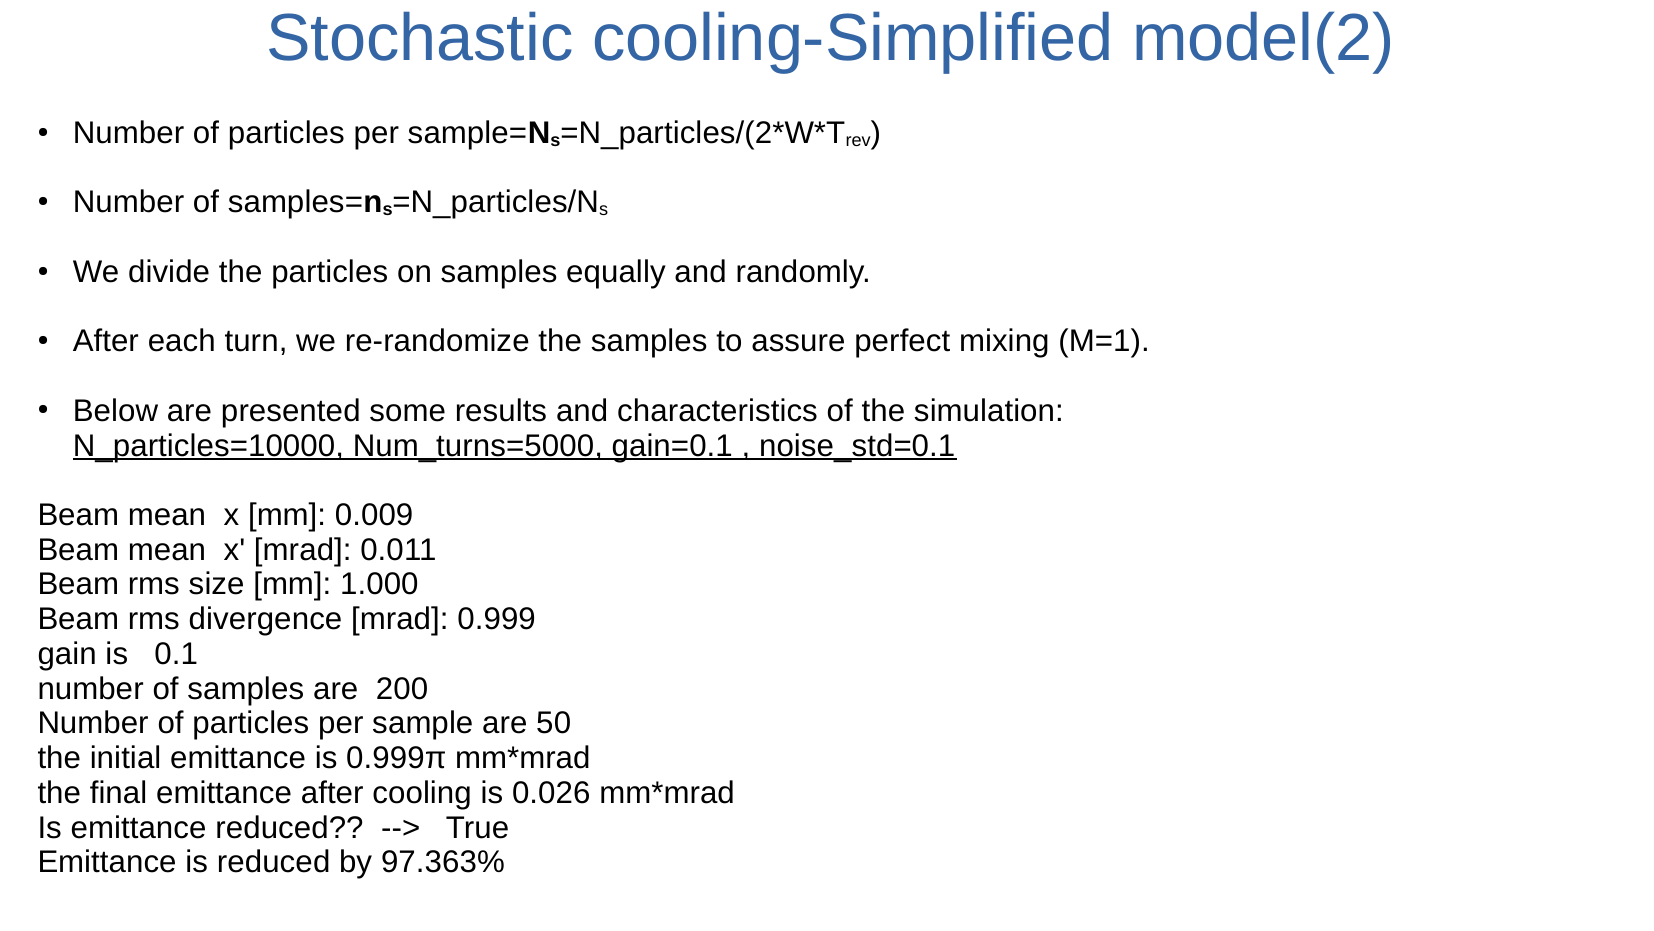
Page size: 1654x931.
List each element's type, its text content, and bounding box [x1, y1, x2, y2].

title Stochastic cooling-Simplified model(2) [86, 0, 1576, 76]
subtitle Number of particles per sample=Ns=N_particles/(2*W*Trev) Number of samples=ns=N_particles/Ns We divide the particles on samples equally and randomly. After each turn, we re-randomize the samples to assure perfect mixing (M=1). Below are presented some results and characteristics of the simulation: N_particles=10000, Num_turns=5000, gain=0.1 , noise_std=0.1 Beam mean x [mm]: 0.009 Beam mean x' [mrad]: 0.011 Beam rms size [mm]: 1.000 Beam rms divergence [mrad]: 0.999 gain is 0.1 number of samples are 200 Number of particles per sample are 50 the initial emittance is 0.999π mm*mrad the final emittance after cooling is 0.026 mm*mrad Is emittance reduced?? --> True Emittance is reduced by 97.363% [37, 115, 1526, 914]
